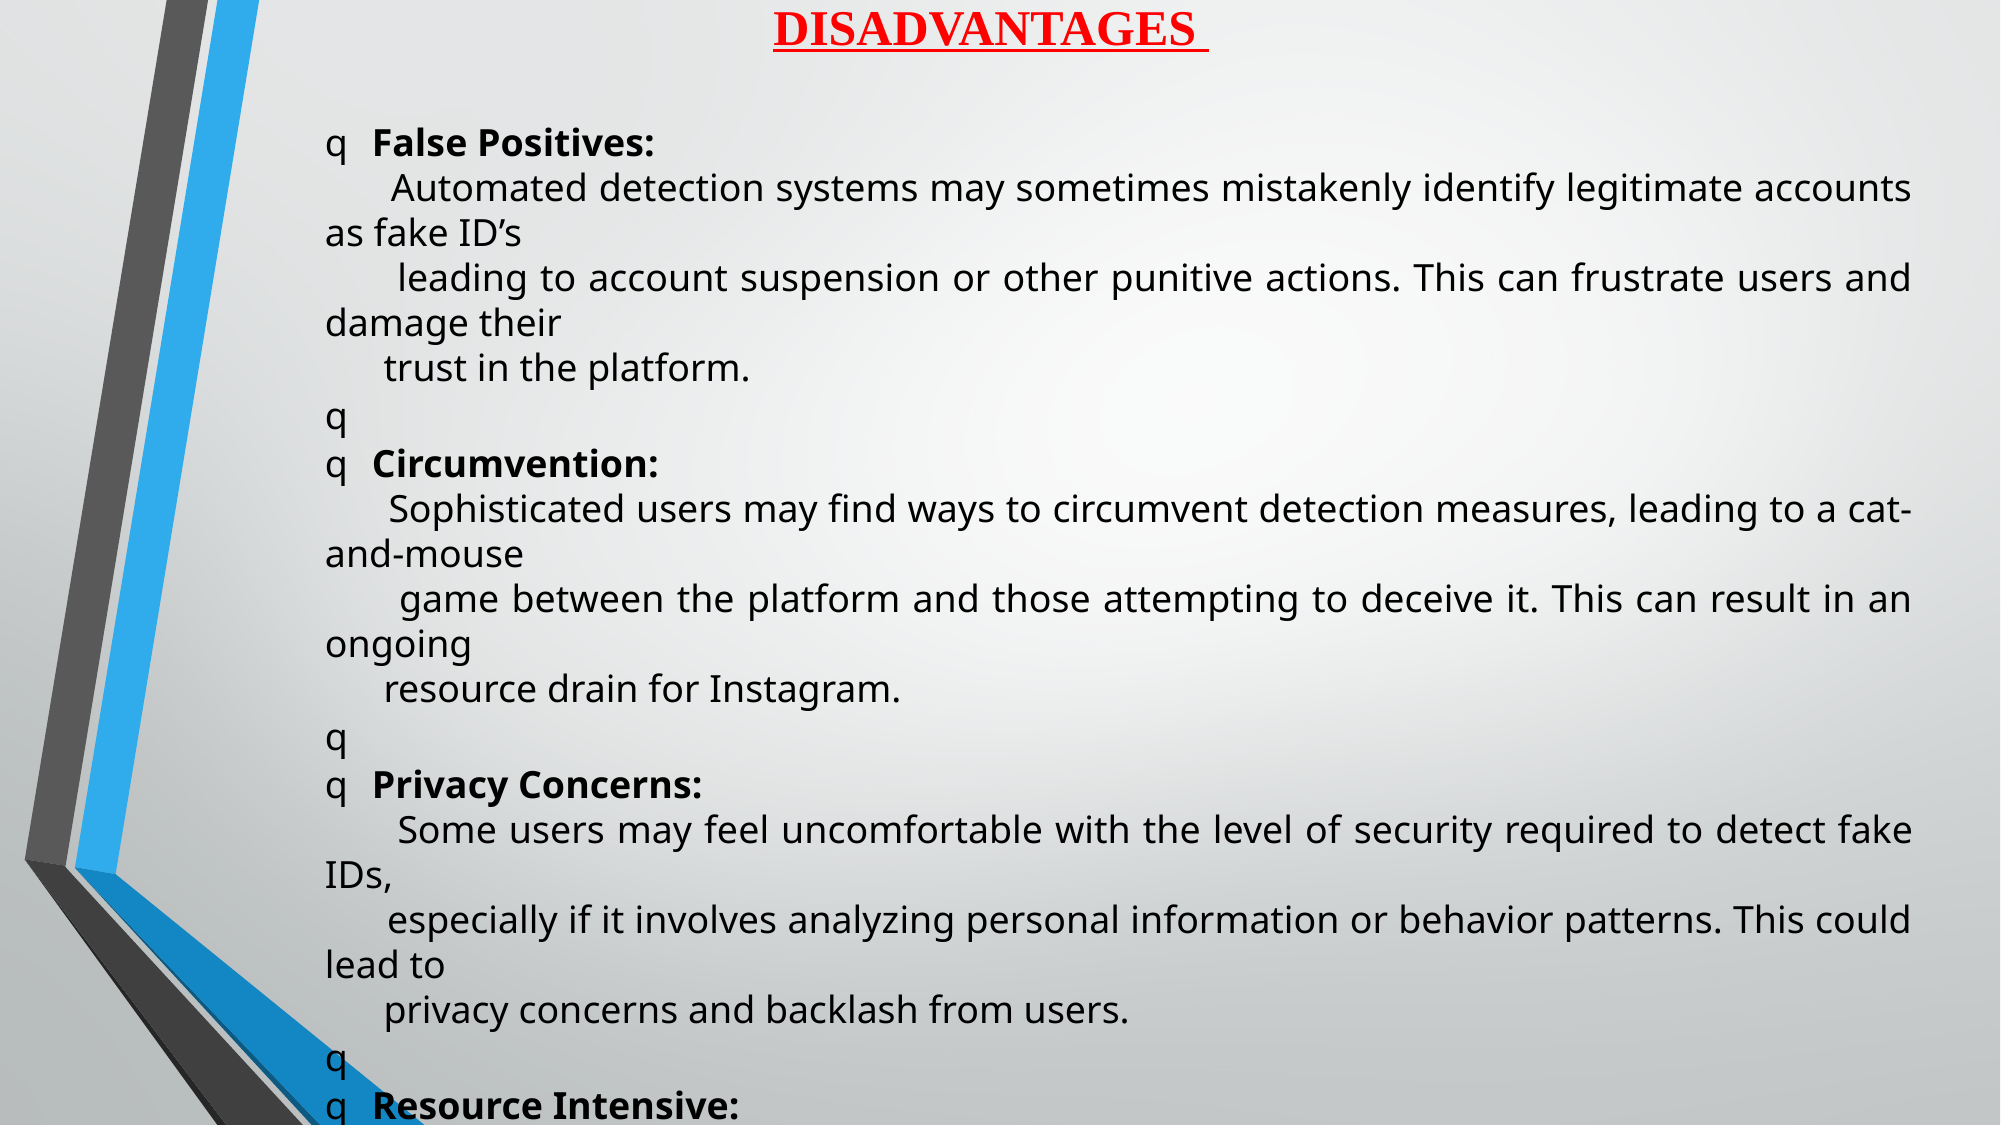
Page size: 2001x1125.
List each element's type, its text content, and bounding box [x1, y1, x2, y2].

text_box False Positives: Automated detection systems may sometimes mistakenly identify legitimate accounts as fake ID’s leading to account suspension or other punitive actions. This can frustrate users and damage their trust in the platform. Circumvention: Sophisticated users may find ways to circumvent detection measures, leading to a cat-and-mouse game between the platform and those attempting to deceive it. This can result in an ongoing resource drain for Instagram. Privacy Concerns: Some users may feel uncomfortable with the level of security required to detect fake IDs, especially if it involves analyzing personal information or behavior patterns. This could lead to privacy concerns and backlash from users. Resource Intensive: Implementing effective fake ID detection systems requires significant resources in terms of technology, manpower, and time. This investment may not always yield perfect results and could divert attention and resources from other platform improvements [309, 111, 1942, 1007]
text_box DISADVANTAGES [758, 0, 1446, 65]
